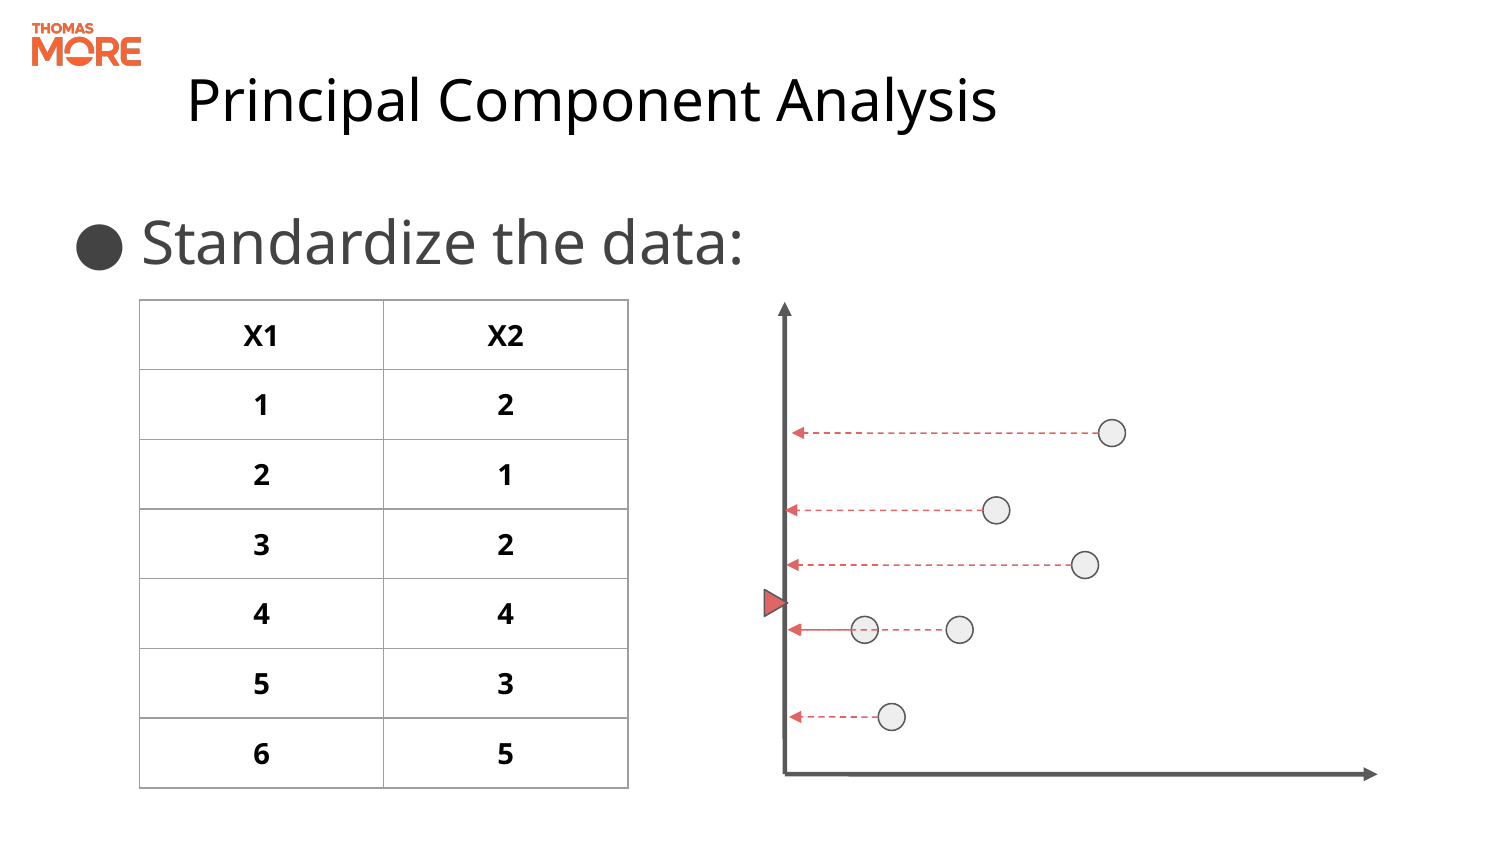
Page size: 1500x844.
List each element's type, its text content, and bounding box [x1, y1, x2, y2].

text_box [764, 589, 788, 617]
table_header X1 [140, 301, 383, 369]
text_box [1098, 419, 1126, 447]
table_cell 1 [384, 440, 627, 508]
list Standardize the data: [51, 189, 1476, 750]
table_cell 2 [384, 370, 627, 439]
table_cell 4 [140, 579, 383, 648]
text_box [946, 616, 974, 644]
table_cell 2 [140, 440, 383, 508]
text_box [878, 703, 906, 731]
text_box [983, 496, 1010, 524]
title Principal Component Analysis [171, 48, 1449, 143]
picture [22, 13, 151, 76]
table_cell 1 [140, 370, 383, 439]
table_cell 4 [384, 579, 627, 648]
table_cell 3 [384, 649, 627, 717]
text_box [1071, 551, 1099, 579]
table_cell 2 [384, 510, 627, 578]
table_cell 6 [140, 719, 383, 787]
text_box [851, 616, 879, 644]
table_header X2 [384, 301, 627, 369]
table_cell 5 [140, 649, 383, 717]
table_cell 5 [384, 719, 627, 787]
table_cell 3 [140, 510, 383, 578]
